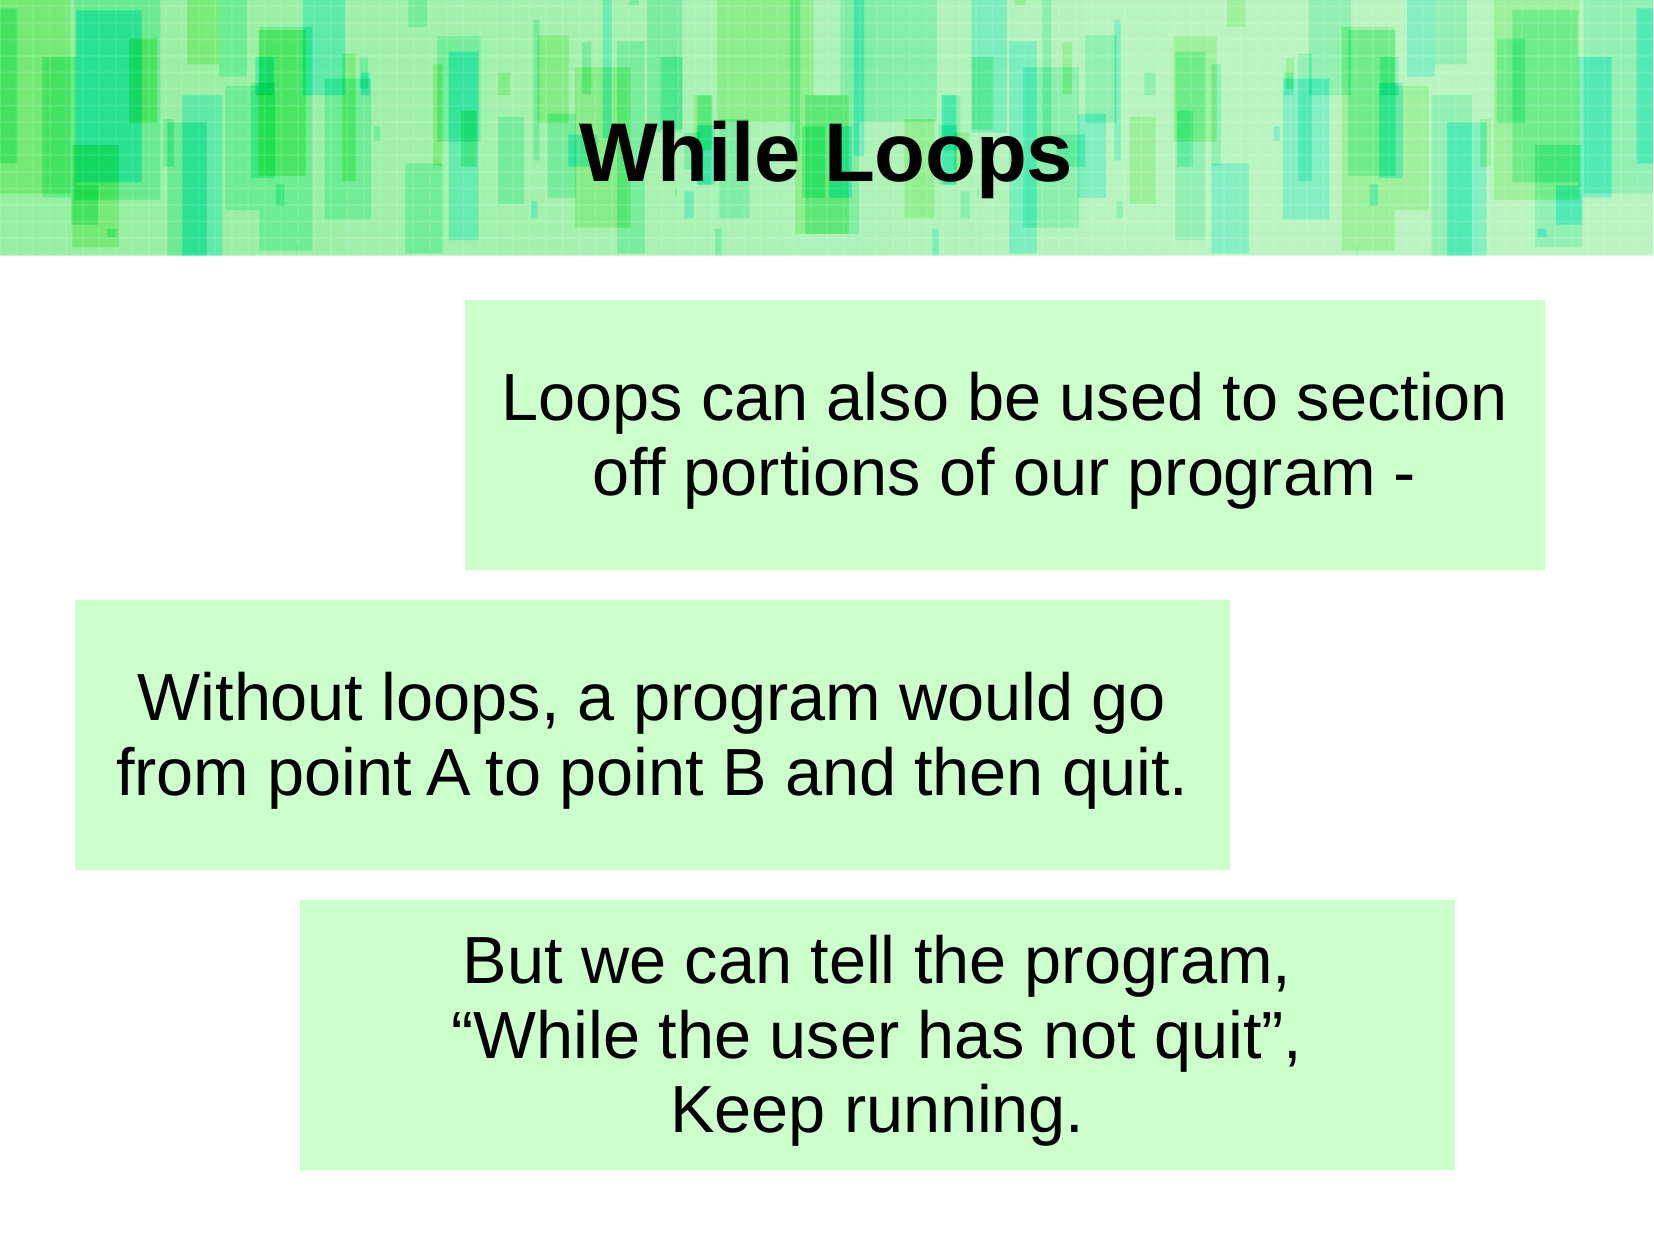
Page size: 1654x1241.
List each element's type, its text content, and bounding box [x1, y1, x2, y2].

subtitle Loops can also be used to section off portions of our program - [465, 300, 1546, 571]
text_box But we can tell the program, “While the user has not quit”, Keep running. [300, 900, 1456, 1171]
title While Loops [82, 49, 1571, 257]
picture [0, 0, 1654, 1241]
text_box Without loops, a program would go from point A to point B and then quit. [75, 600, 1231, 871]
